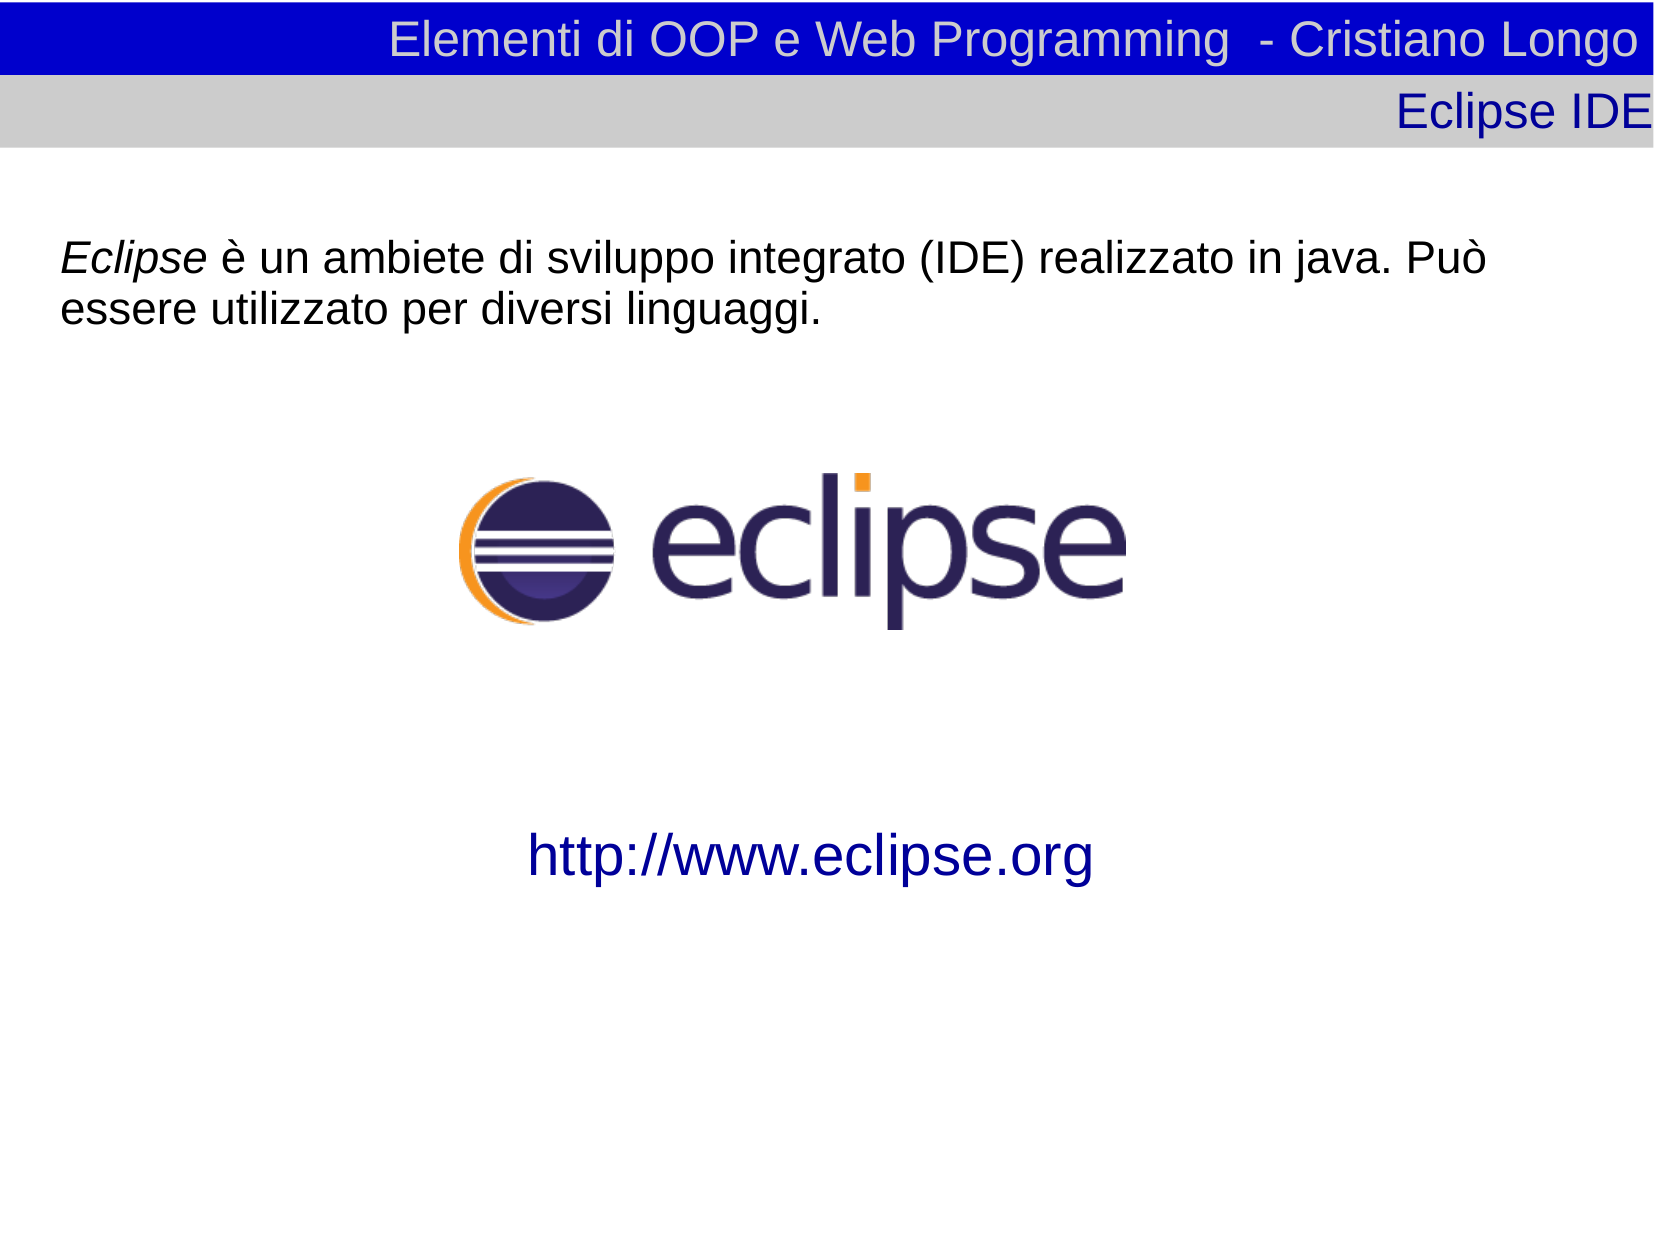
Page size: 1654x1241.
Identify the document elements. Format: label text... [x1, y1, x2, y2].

subtitle Eclipse è un ambiete di sviluppo integrato (IDE) realizzato in java. Può essere utilizzato per diversi linguaggi. [60, 177, 1549, 390]
text_box [26, 435, 1516, 676]
text_box http://www.eclipse.org [30, 735, 1519, 976]
title Elementi di OOP e Web Programming - Cristiano Longo [0, 2, 1654, 75]
picture [459, 473, 1126, 631]
text_box [41, 765, 1534, 1140]
title Eclipse IDE [0, 75, 1654, 148]
